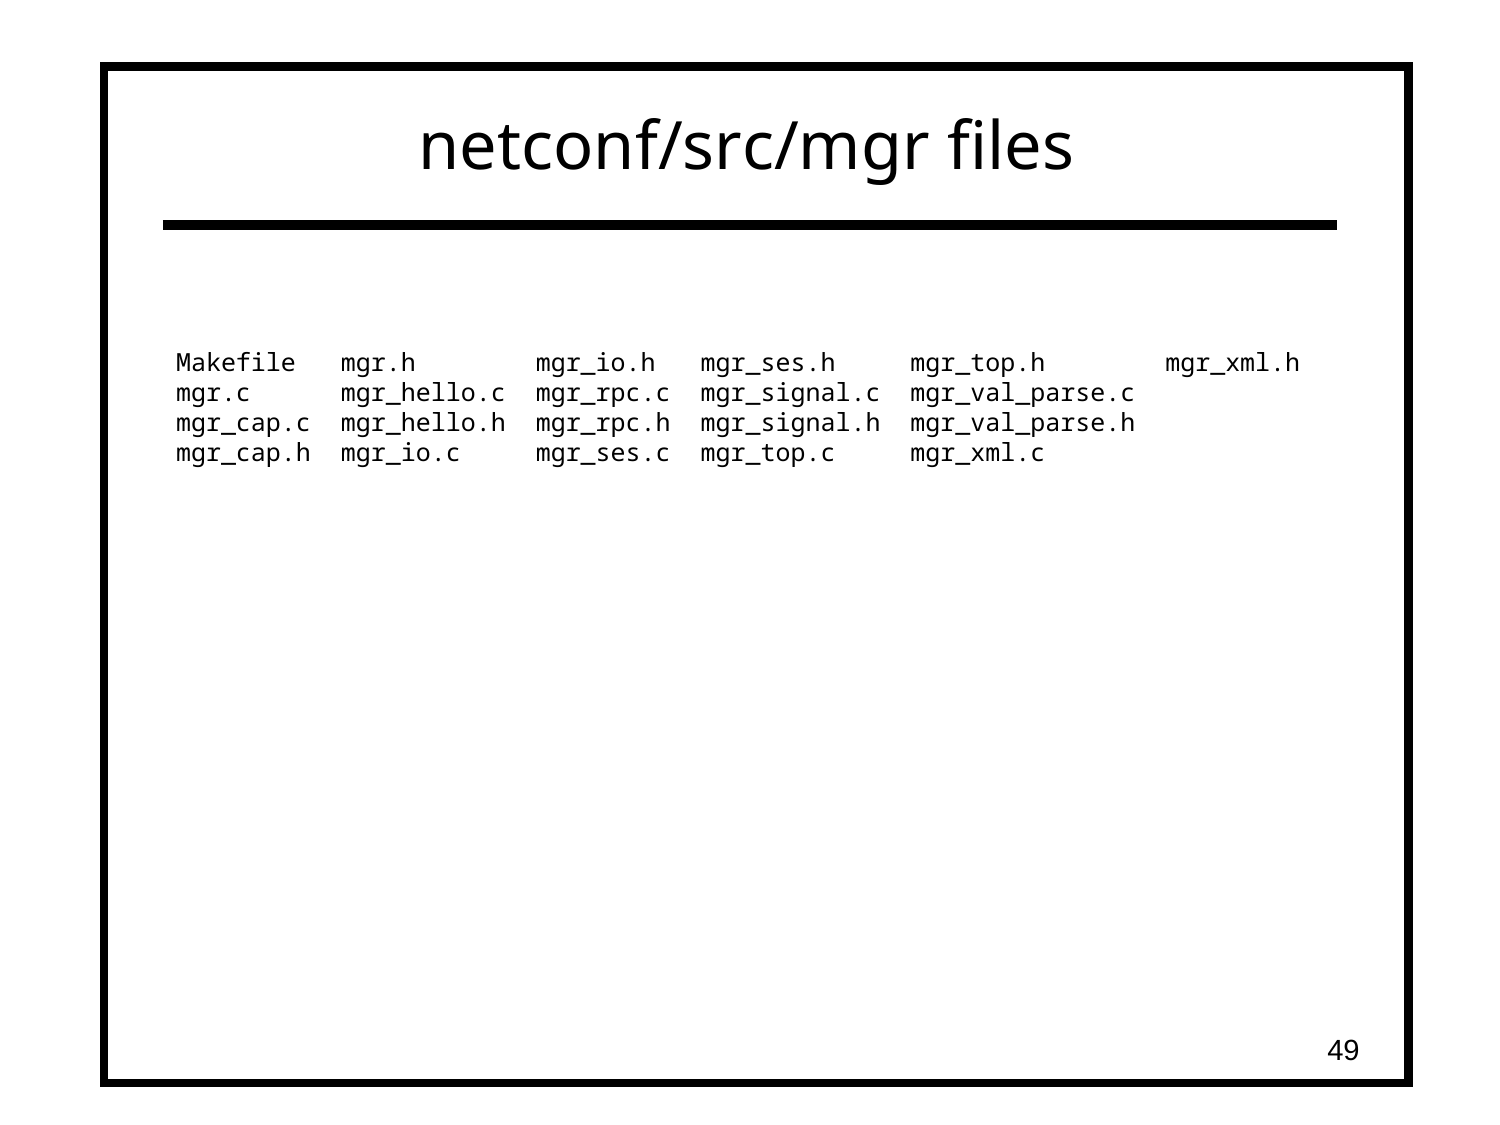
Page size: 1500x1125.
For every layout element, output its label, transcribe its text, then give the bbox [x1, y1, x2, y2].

text_box Makefile mgr.h mgr_io.h mgr_ses.h mgr_top.h mgr_xml.h mgr.c mgr_hello.c mgr_rpc.c mgr_signal.c mgr_val_parse.c mgr_cap.c mgr_hello.h mgr_rpc.h mgr_signal.h mgr_val_parse.h mgr_cap.h mgr_io.c mgr_ses.c mgr_top.c mgr_xml.c [161, 338, 1340, 527]
title netconf/src/mgr files [162, 74, 1332, 213]
